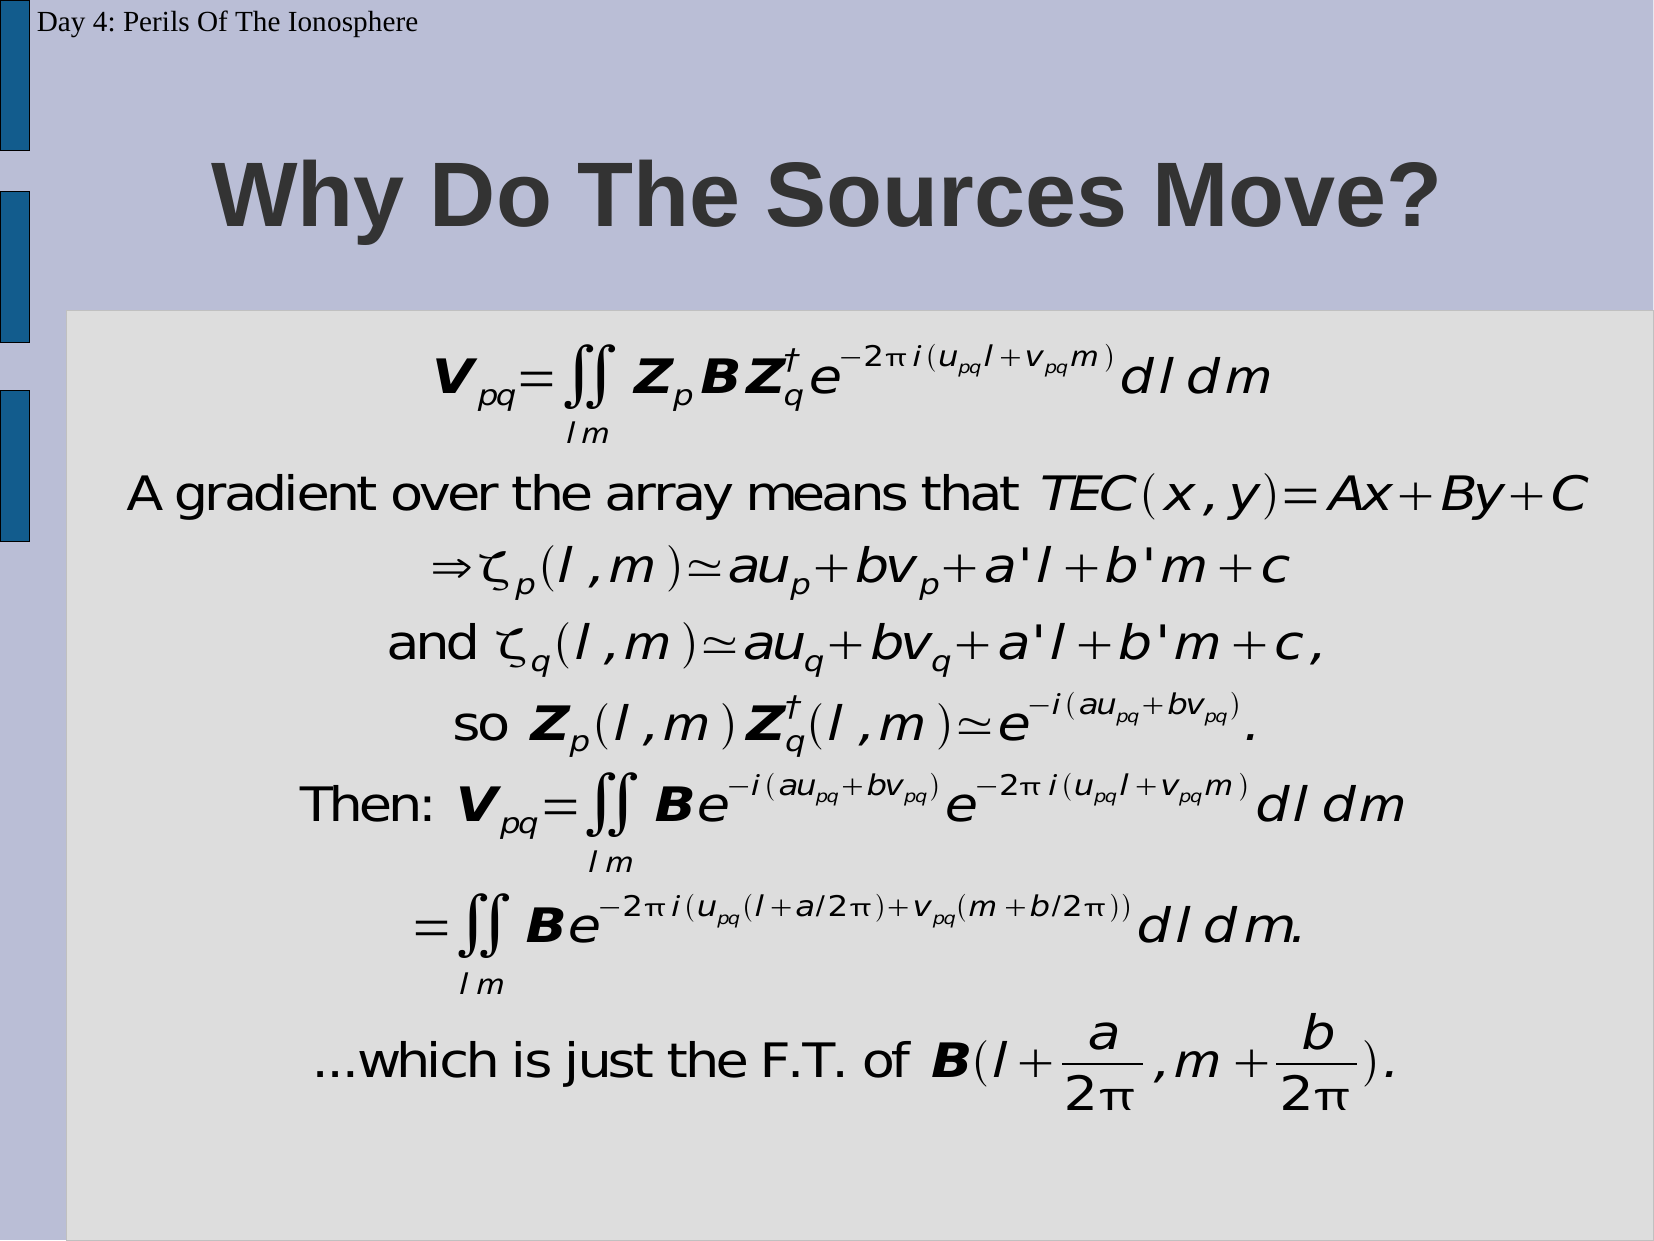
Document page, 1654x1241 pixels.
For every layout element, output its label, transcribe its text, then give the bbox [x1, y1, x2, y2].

title Why Do The Sources Move? [121, 91, 1534, 299]
chart [118, 333, 1591, 1123]
